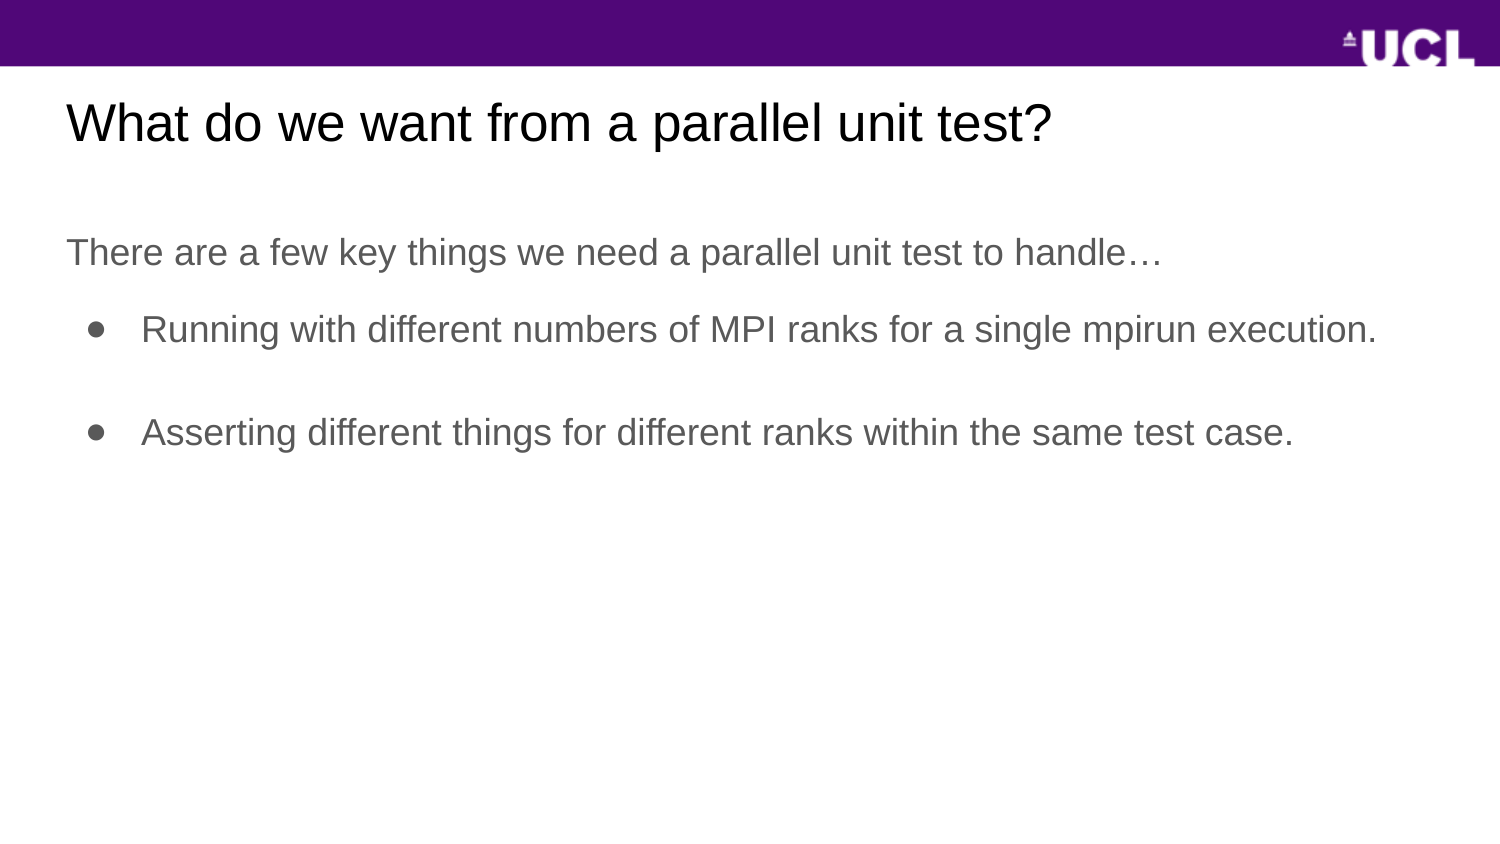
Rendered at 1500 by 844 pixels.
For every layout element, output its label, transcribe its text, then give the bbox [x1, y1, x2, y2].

title What do we want from a parallel unit test? [51, 72, 1449, 167]
picture [0, 0, 1500, 844]
list There are a few key things we need a parallel unit test to handle… Running with different numbers of MPI ranks for a single mpirun execution. Asserting different things for different ranks within the same test case. [51, 206, 1449, 767]
